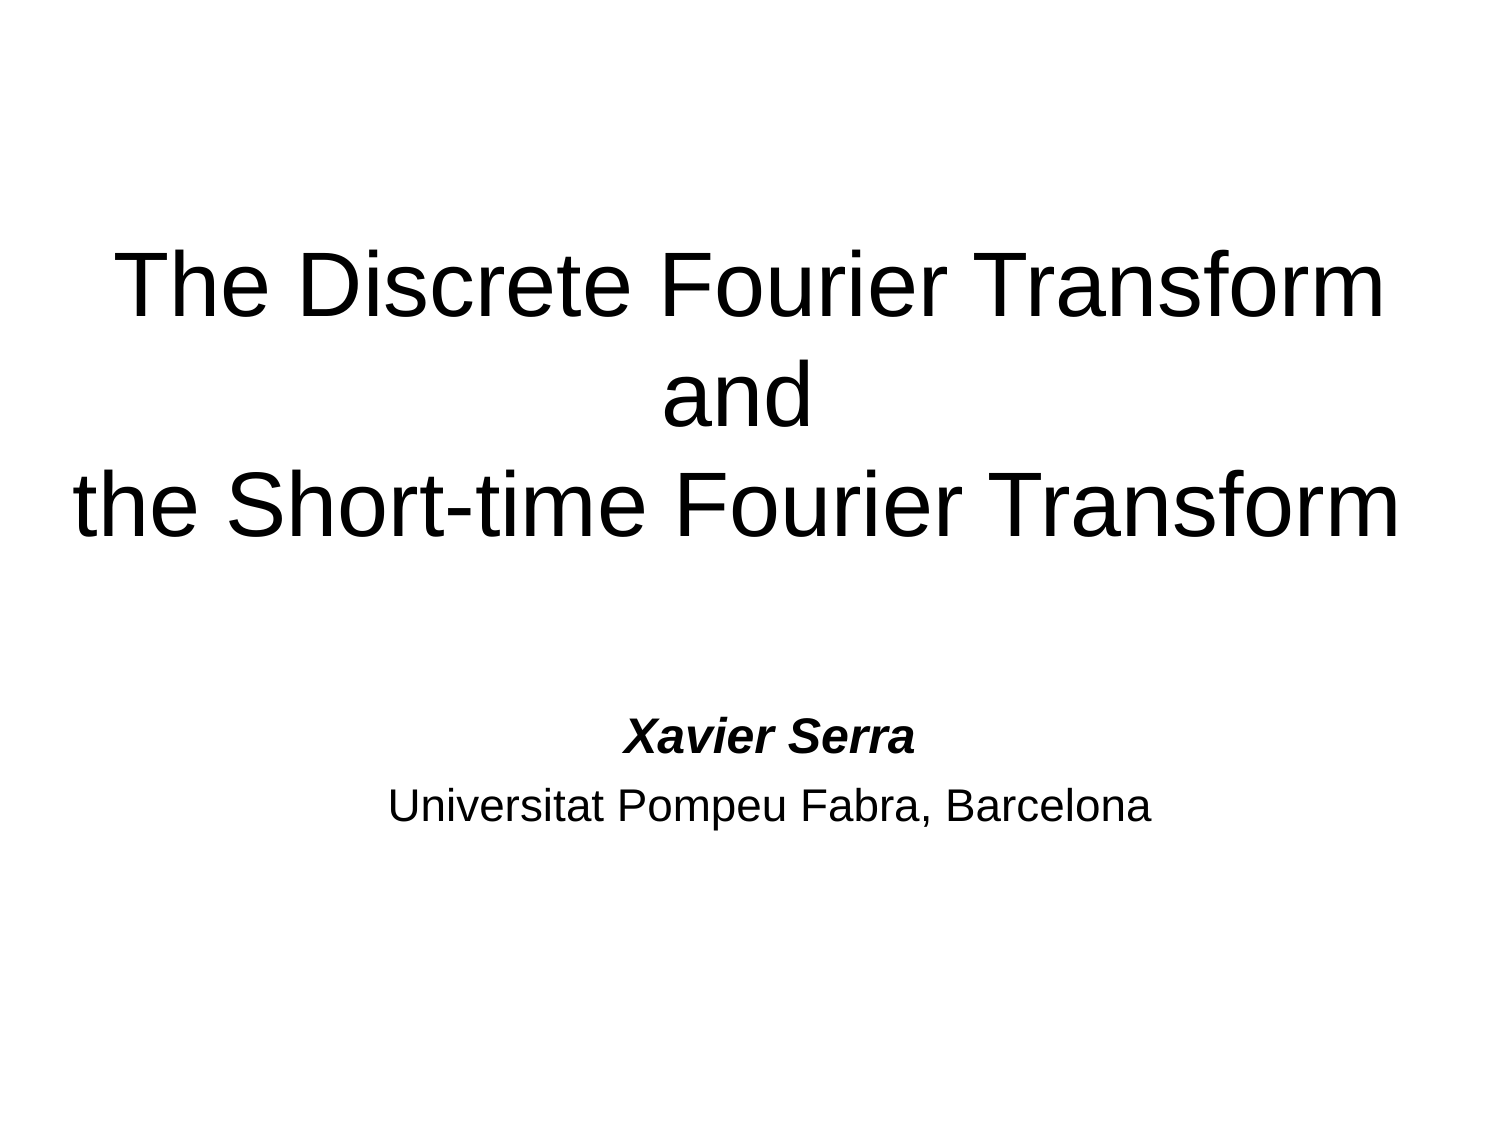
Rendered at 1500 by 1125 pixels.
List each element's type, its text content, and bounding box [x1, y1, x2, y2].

text_box Xavier Serra Universitat Pompeu Fabra, Barcelona [313, 700, 1227, 986]
title The Discrete Fourier Transform and the Short-time Fourier Transform [23, 120, 1479, 660]
